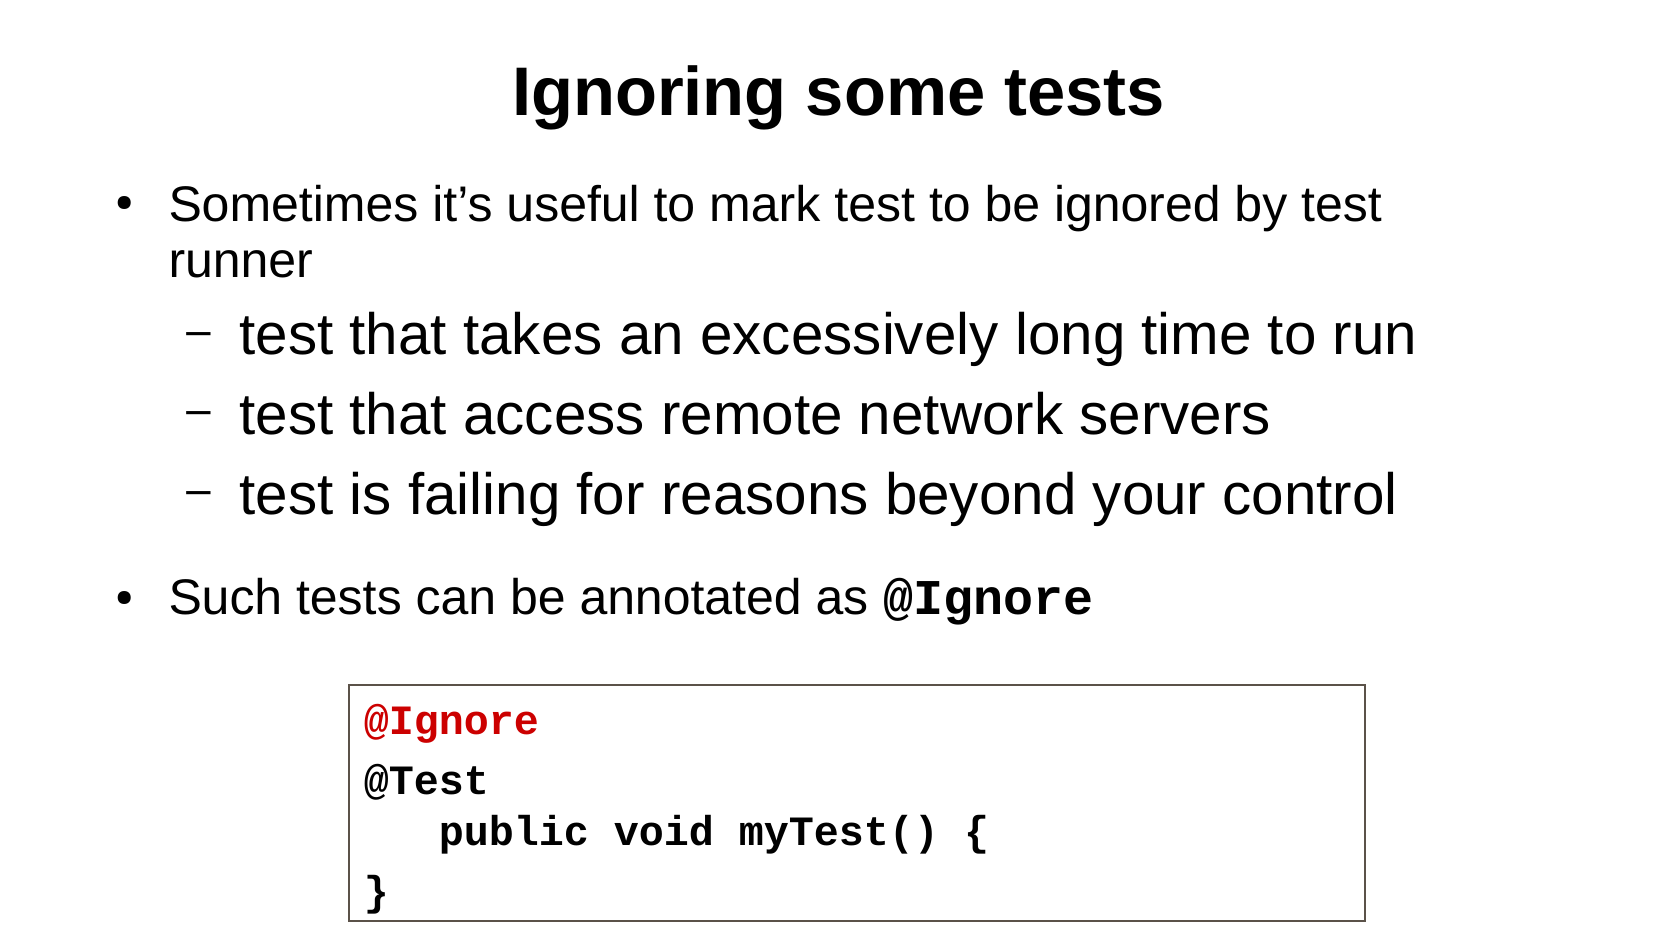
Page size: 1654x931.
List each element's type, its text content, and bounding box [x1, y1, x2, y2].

title Ignoring some tests [82, 37, 1571, 147]
list Sometimes it’s useful to mark test to be ignored by test runner test that takes an excessively long time to run test that access remote network servers test is failing for reasons beyond your control Such tests can be annotated as @Ignore [82, 168, 1538, 889]
text_box @Ignore @Test public void myTest() { } [349, 685, 1365, 922]
